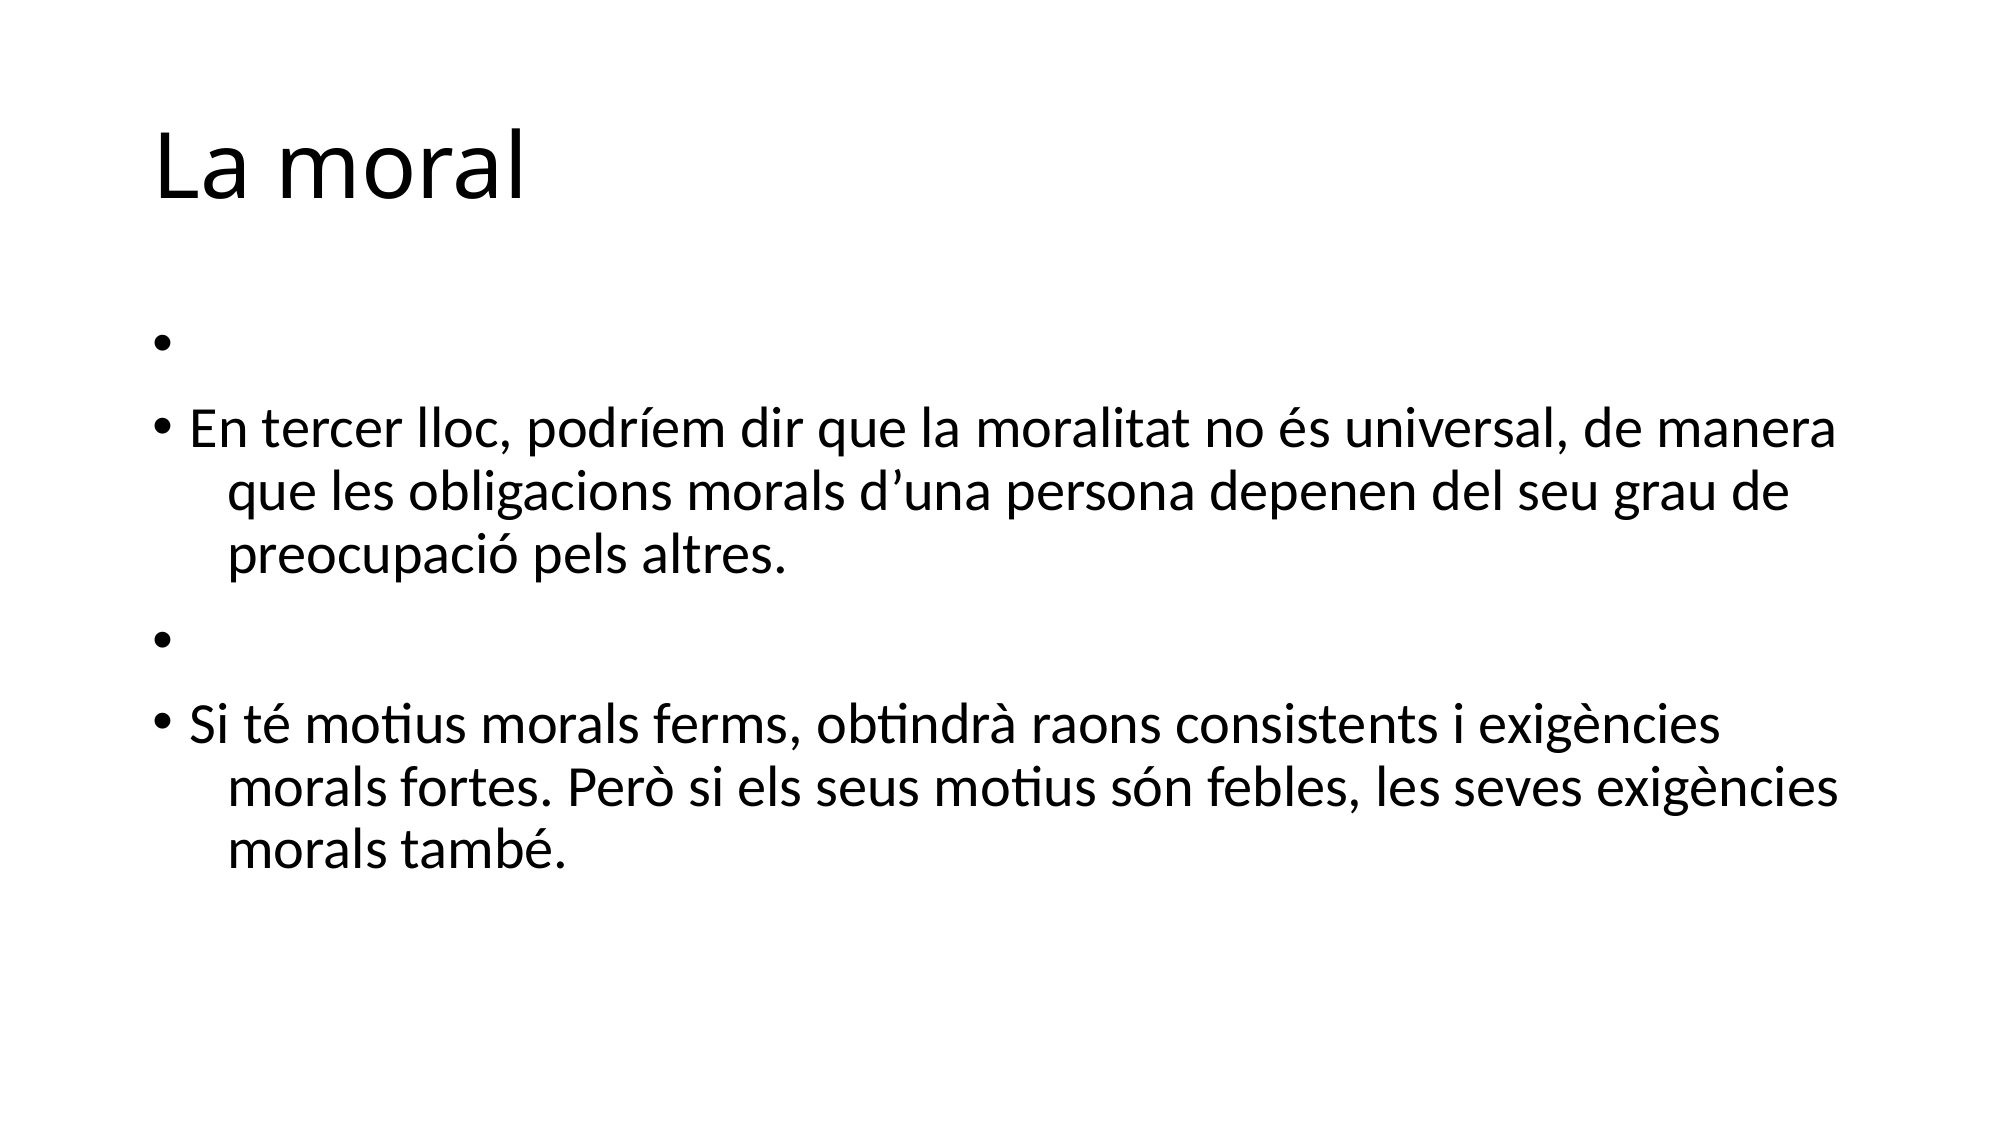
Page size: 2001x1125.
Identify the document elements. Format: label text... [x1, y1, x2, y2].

list En tercer lloc, podríem dir que la moralitat no és universal, de manera que les obligacions morals d’una persona depenen del seu grau de preocupació pels altres. Si té motius morals ferms, obtindrà raons consistents i exigències morals fortes. Però si els seus motius són febles, les seves exigències morals també. [137, 299, 1863, 1014]
title La moral [137, 59, 1863, 278]
